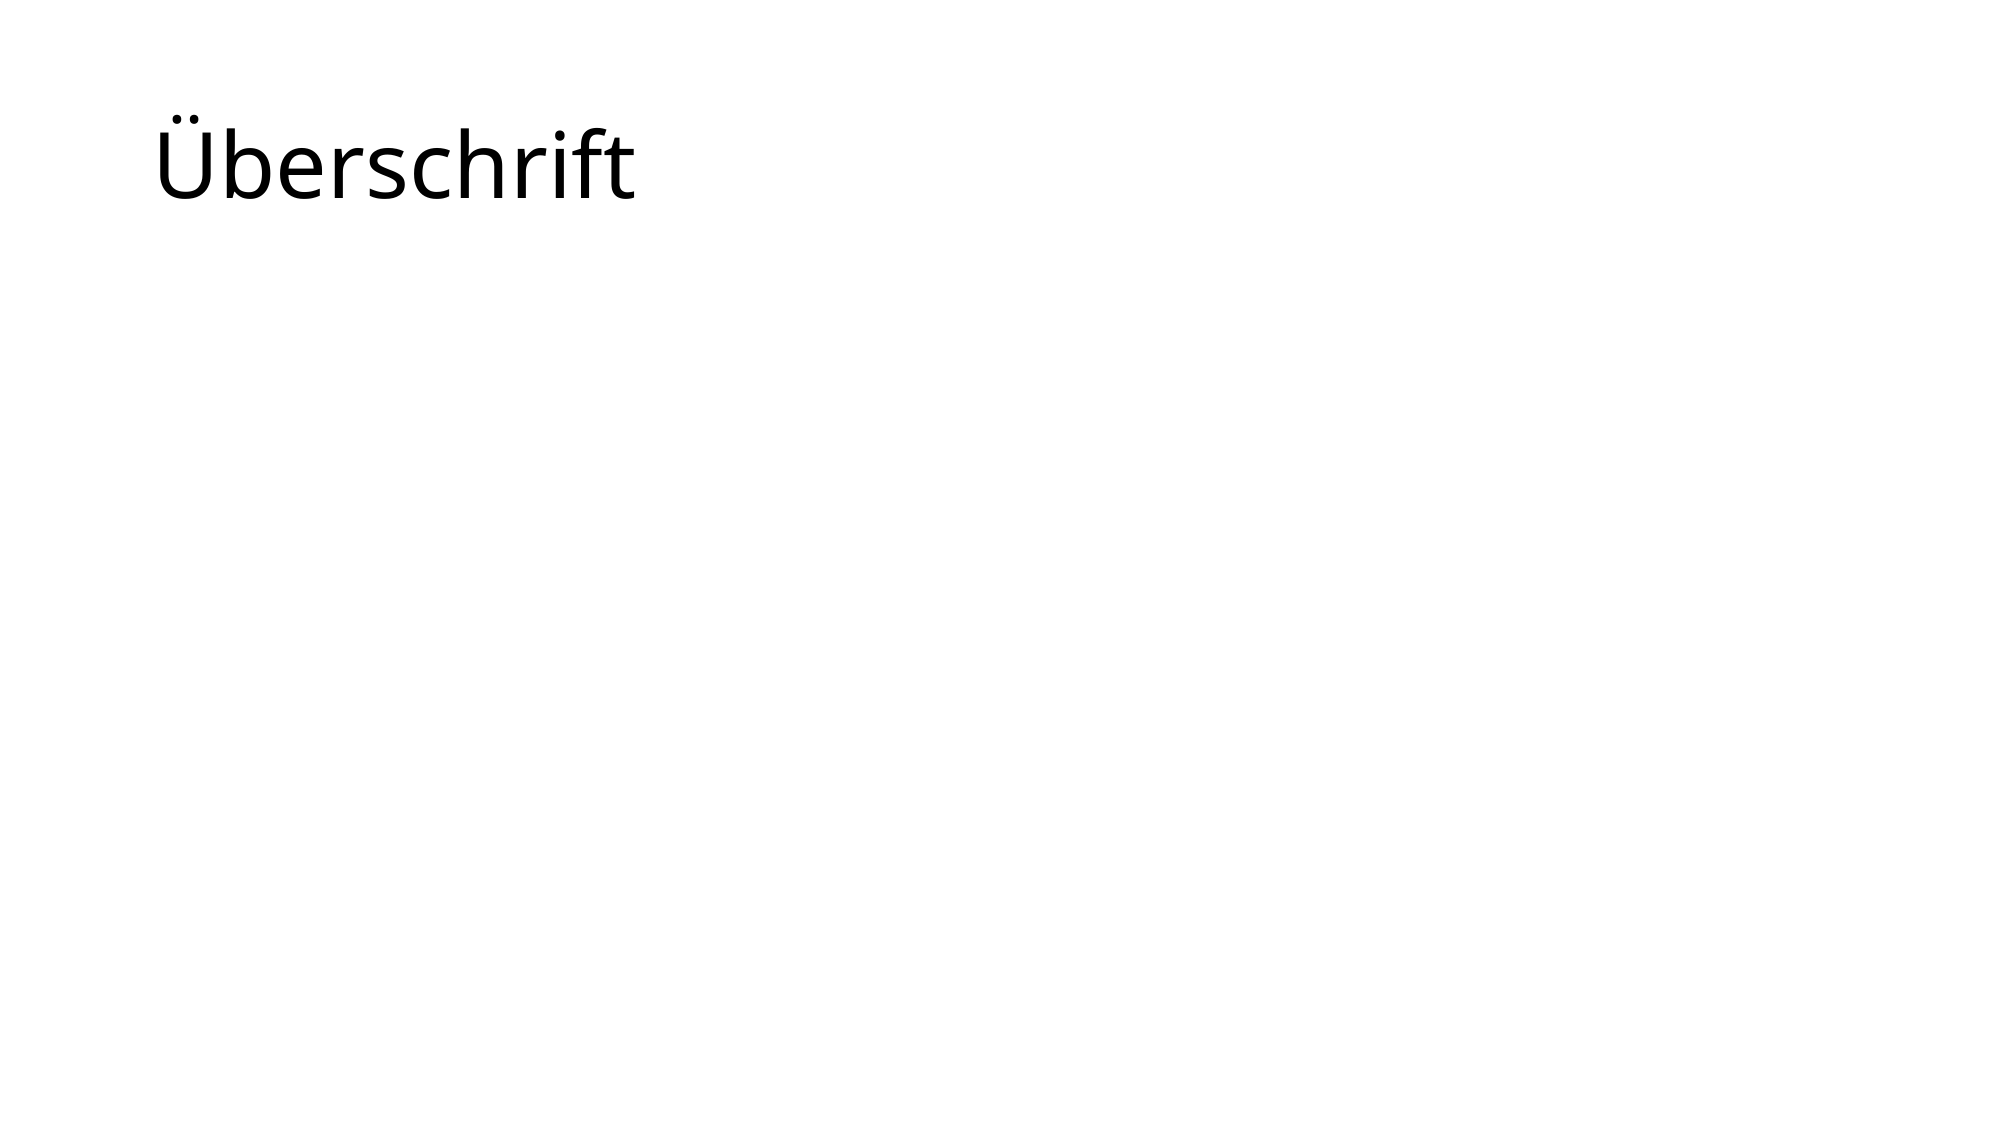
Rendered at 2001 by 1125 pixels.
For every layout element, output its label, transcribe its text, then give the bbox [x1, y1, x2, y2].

title Überschrift [137, 59, 1863, 278]
